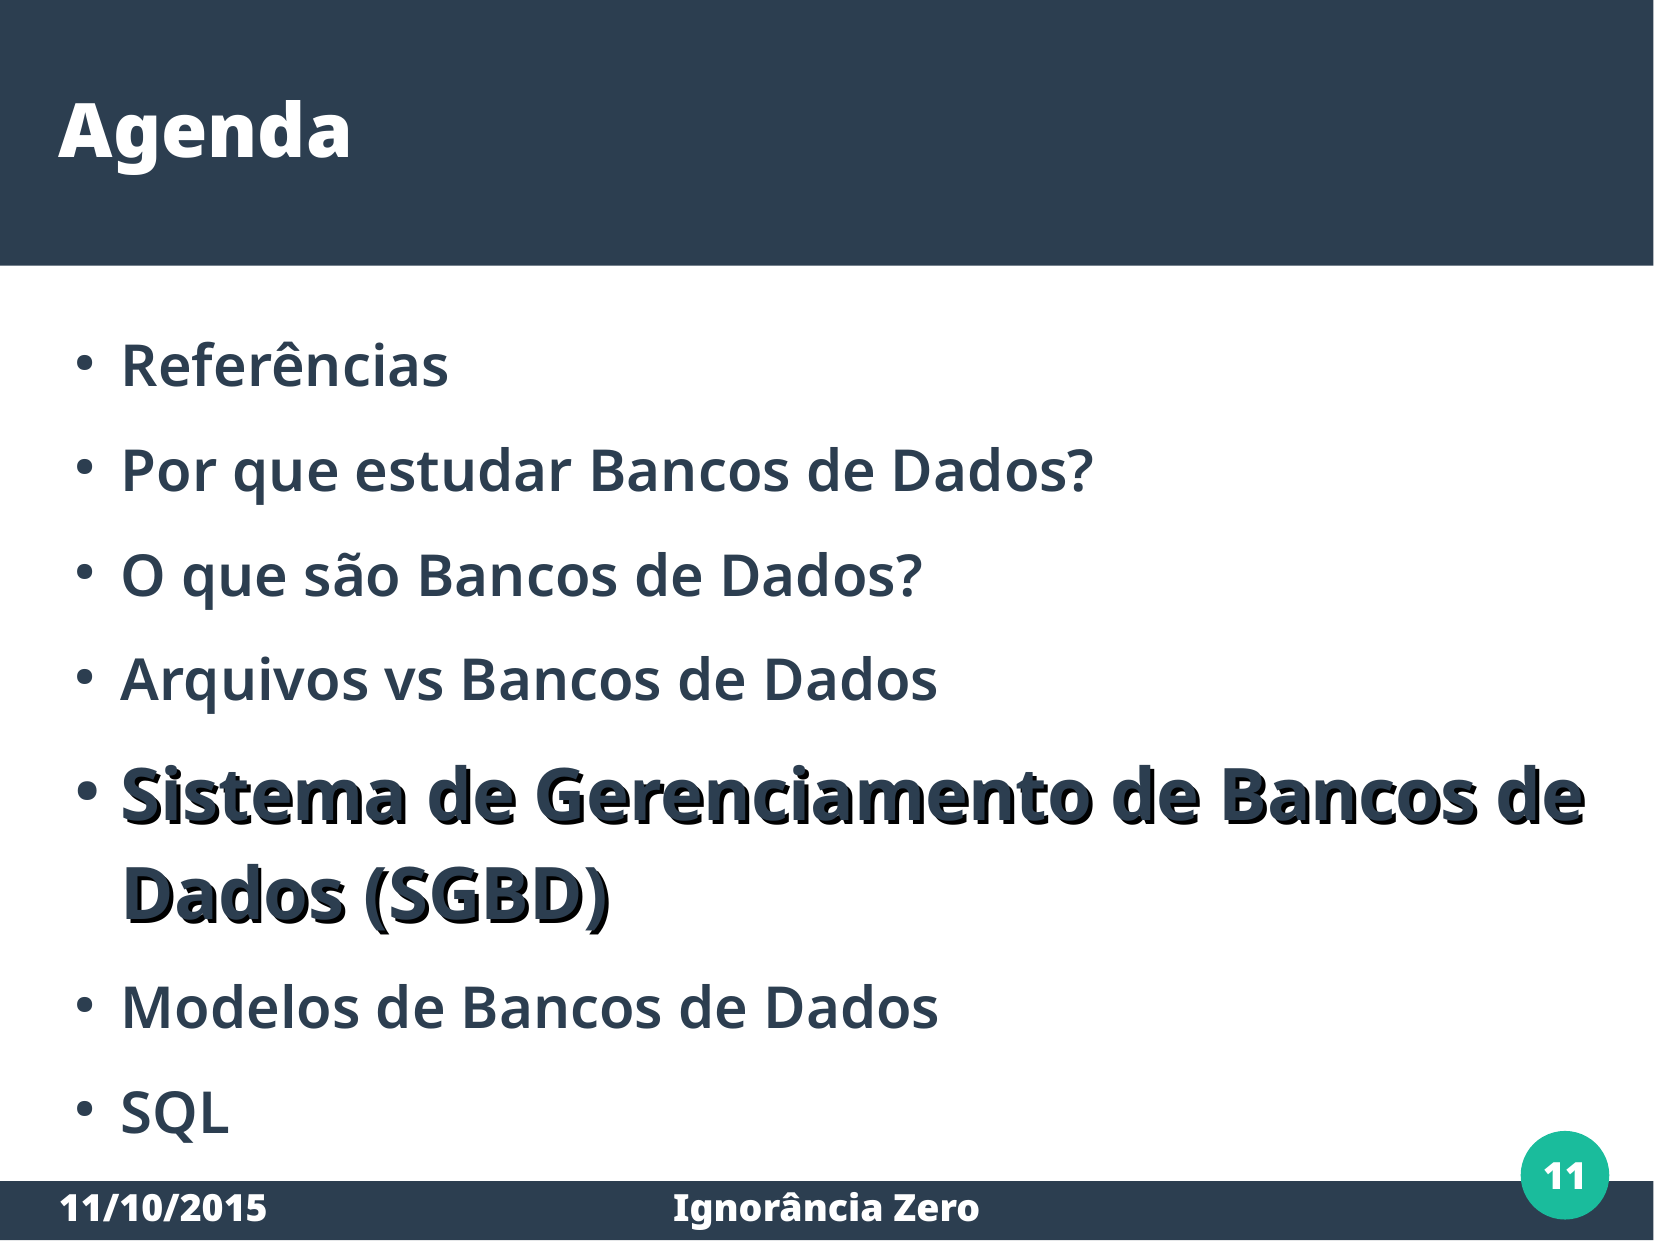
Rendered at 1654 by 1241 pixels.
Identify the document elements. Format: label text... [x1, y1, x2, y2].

list Referências Por que estudar Bancos de Dados? O que são Bancos de Dados? Arquivos vs Bancos de Dados Sistema de Gerenciamento de Bancos de Dados (SGBD) Modelos de Bancos de Dados SQL [59, 324, 1595, 1152]
title Agenda [59, 49, 1595, 207]
